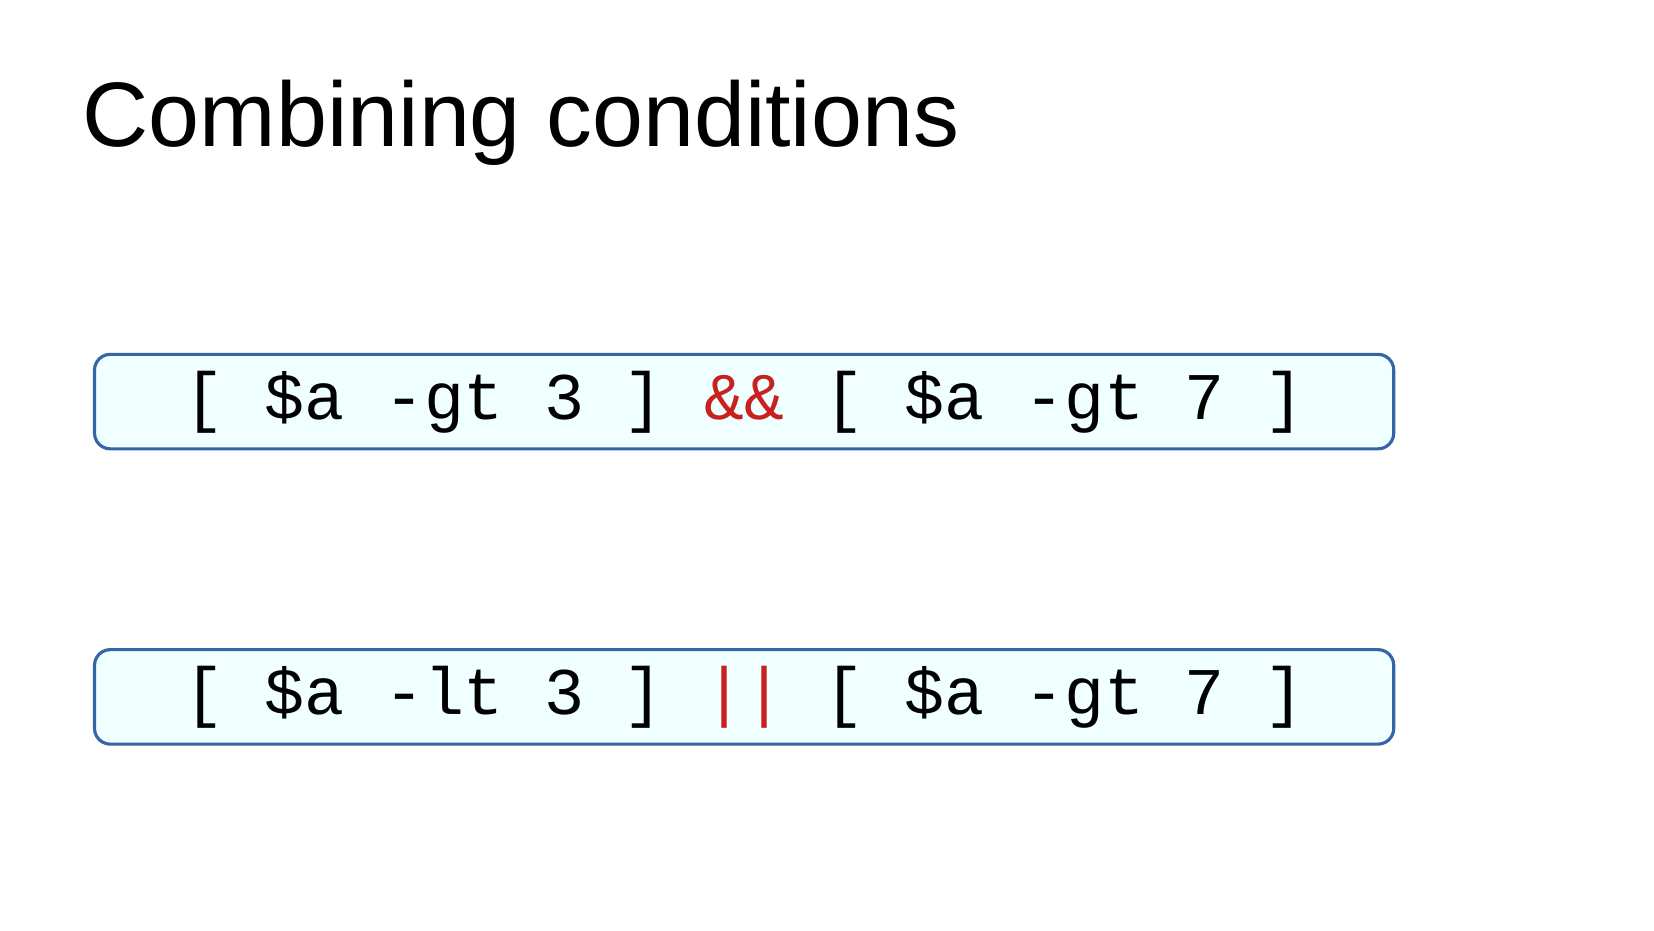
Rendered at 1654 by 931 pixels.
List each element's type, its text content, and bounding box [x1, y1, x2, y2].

title Combining conditions [82, 37, 1571, 193]
text_box [ $a -lt 3 ] || [ $a -gt 7 ] [94, 649, 1394, 745]
text_box [ $a -gt 3 ] && [ $a -gt 7 ] [94, 354, 1394, 449]
